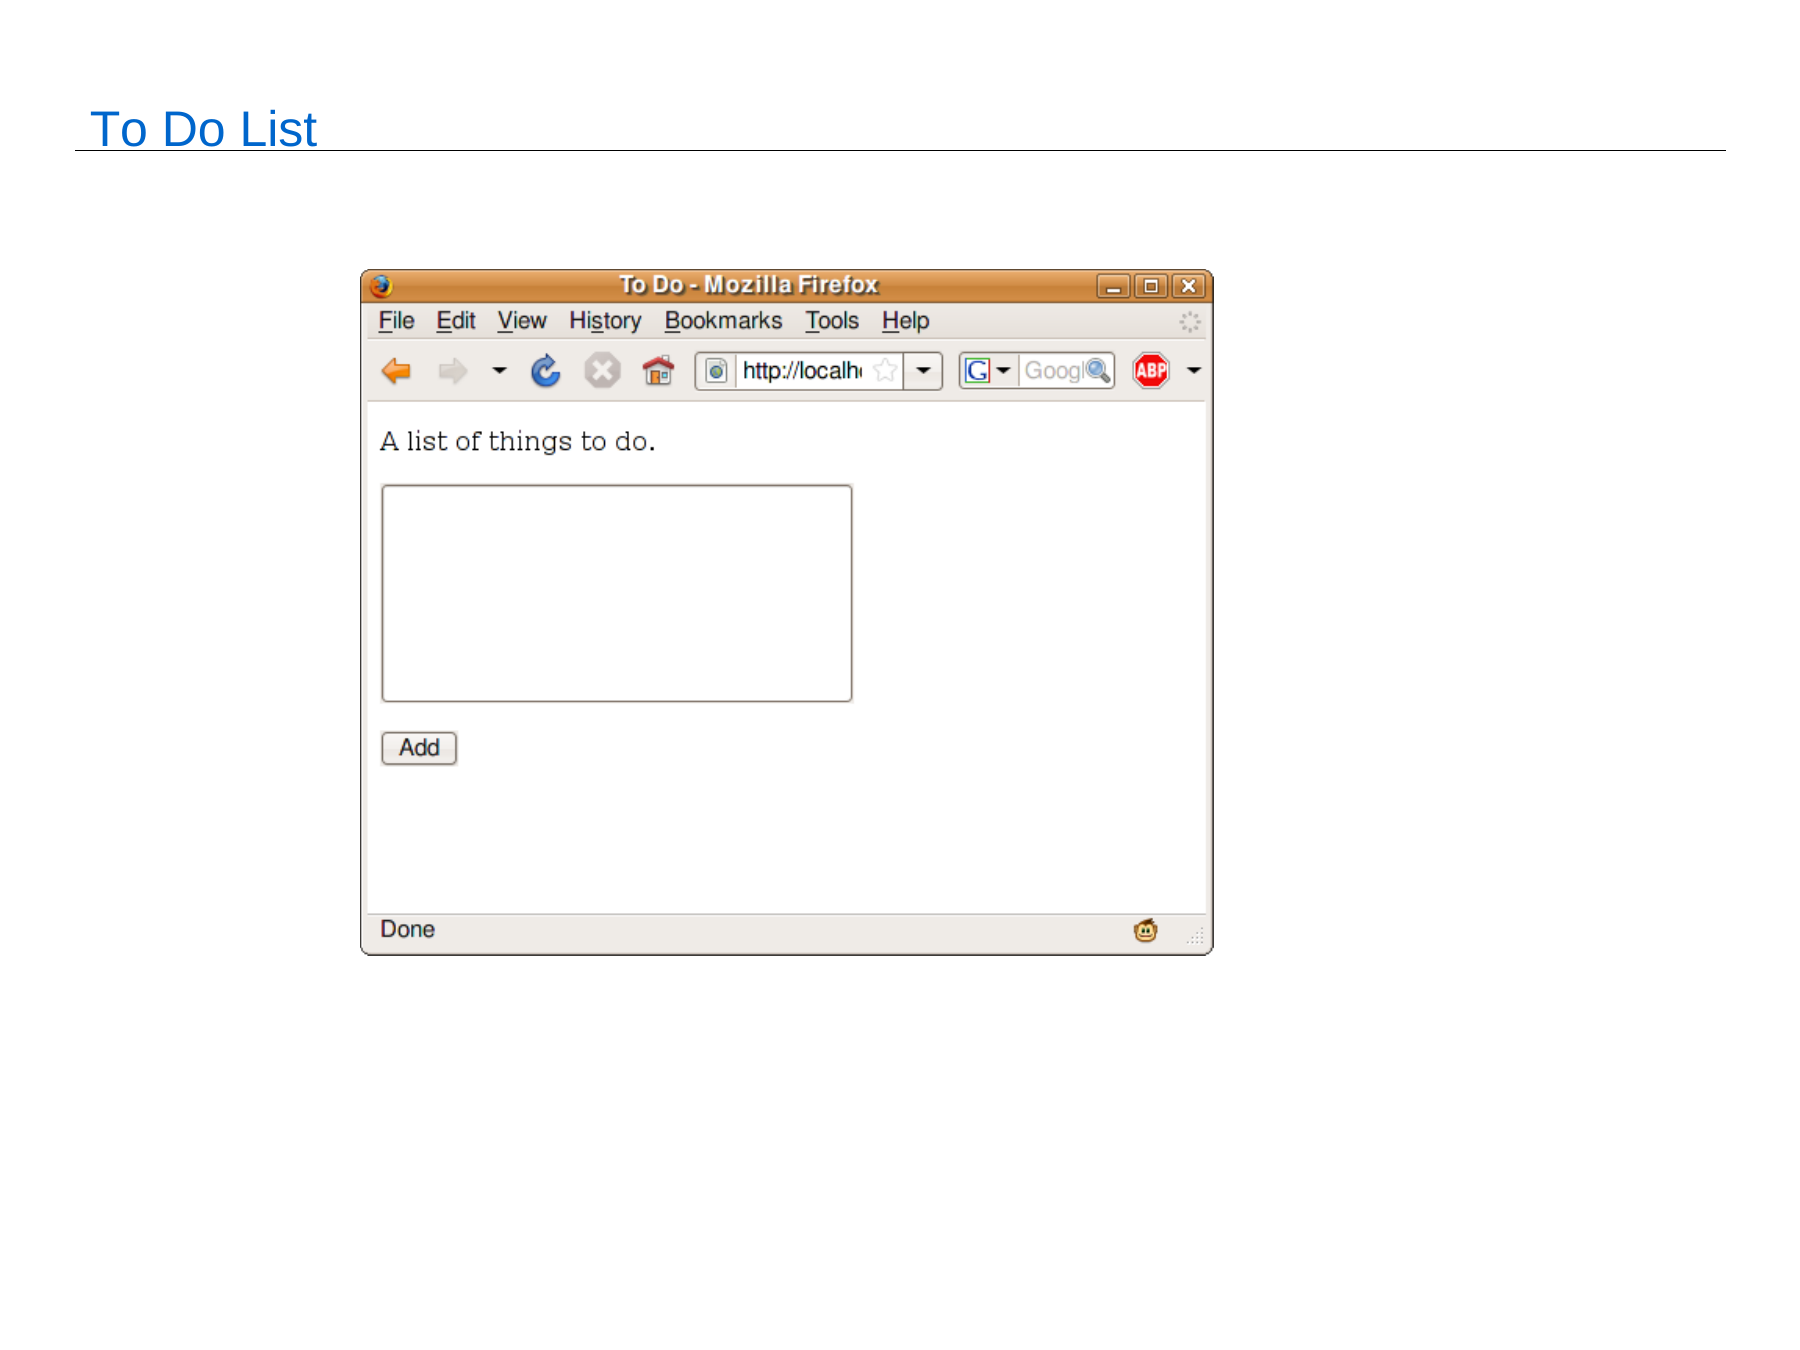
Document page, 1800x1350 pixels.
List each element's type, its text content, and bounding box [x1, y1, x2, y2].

picture [360, 269, 1214, 956]
title To Do List [89, 71, 1489, 165]
